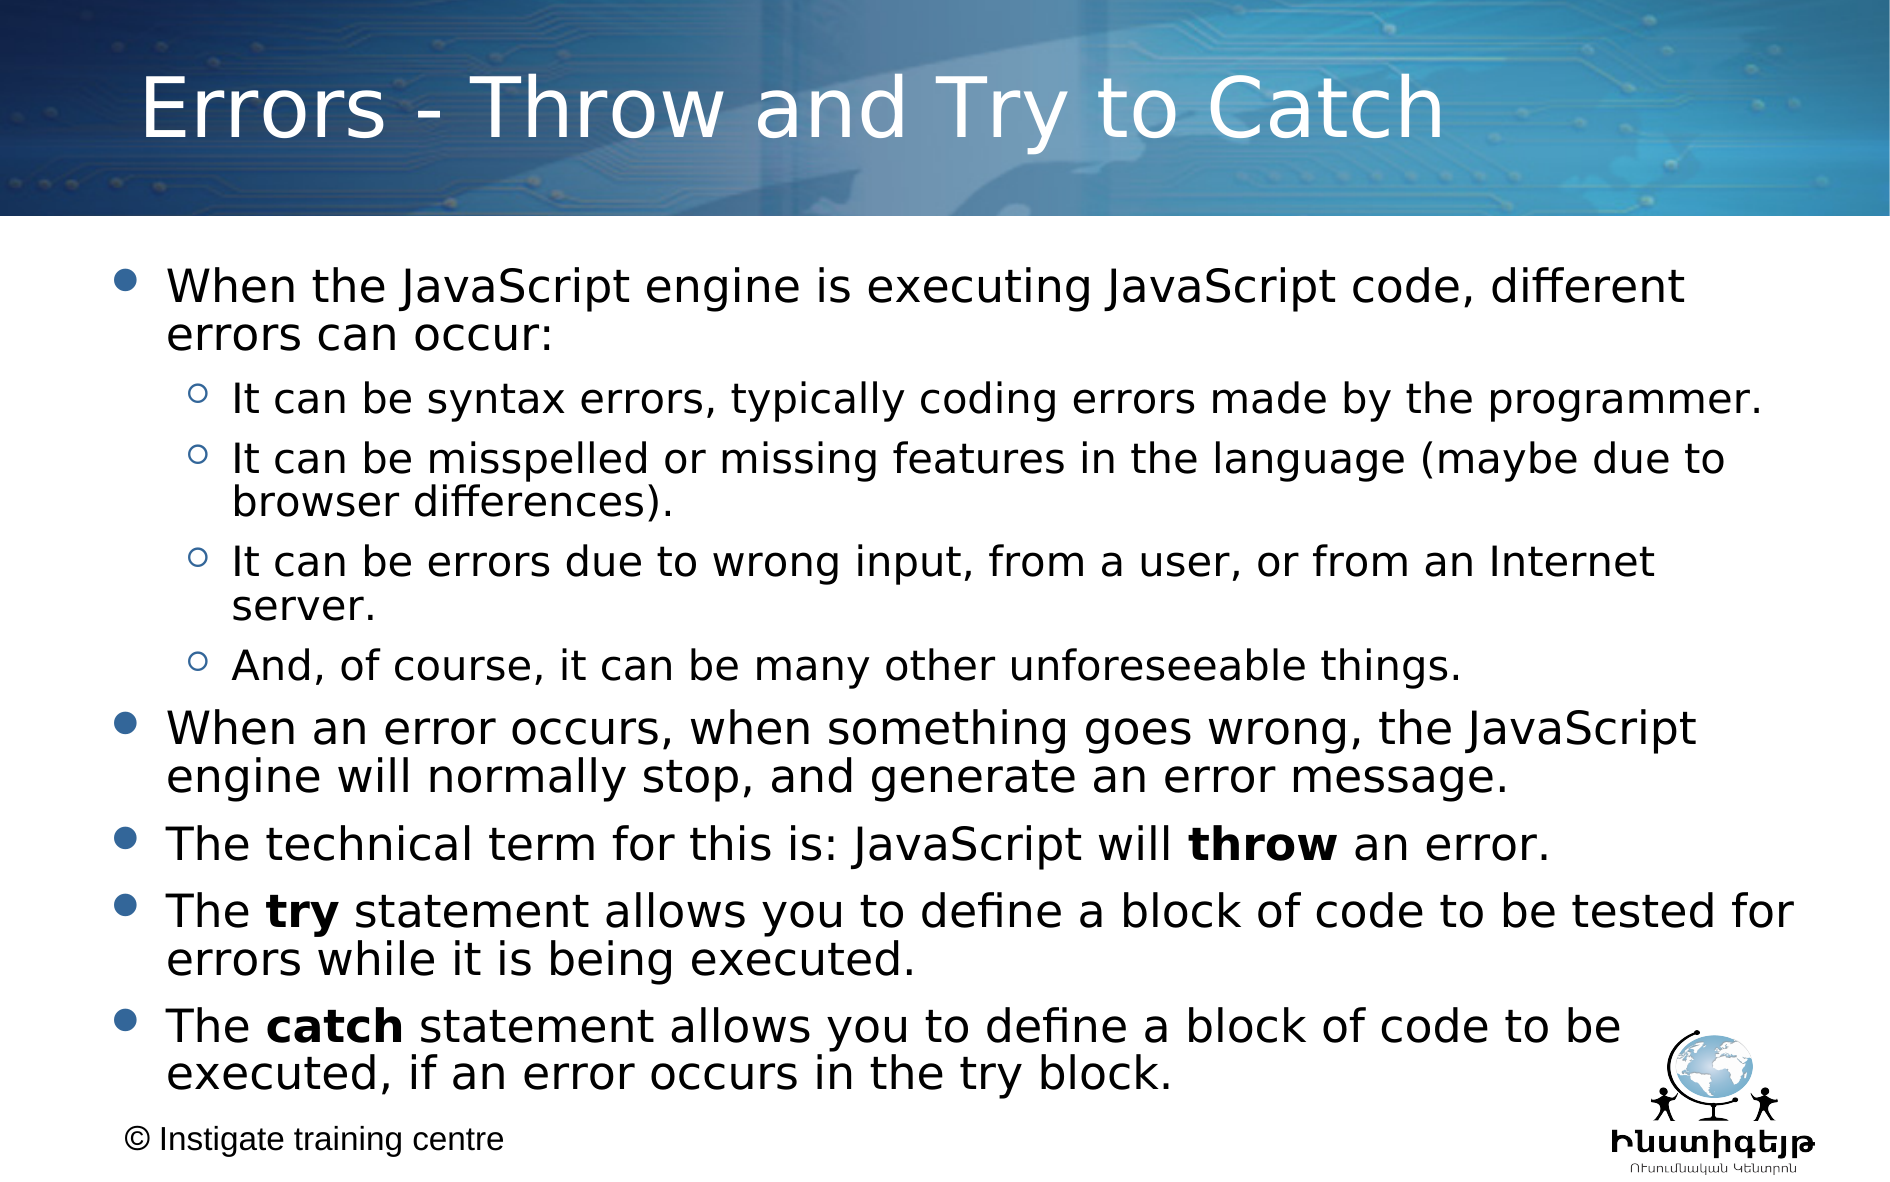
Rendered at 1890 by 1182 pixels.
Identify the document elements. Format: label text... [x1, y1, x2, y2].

picture [1612, 1030, 1815, 1175]
text_box Errors - Throw and Try to Catch [138, 82, 1801, 88]
picture [0, 0, 1890, 216]
list When the JavaScript engine is executing JavaScript code, different errors can occur: It can be syntax errors, typically coding errors made by the programmer. It can be misspelled or missing features in the language (maybe due to browser differences). It can be errors due to wrong input, from a user, or from an Internet server. And, of course, it can be many other unforeseeable things. When an error occurs, when something goes wrong, the JavaScript engine will normally stop, and generate an error message. The technical term for this is: JavaScript will throw an error. The try statement allows you to define a block of code to be tested for errors while it is being executed. The catch statement allows you to define a block of code to be executed, if an error occurs in the try block. [110, 264, 1801, 292]
